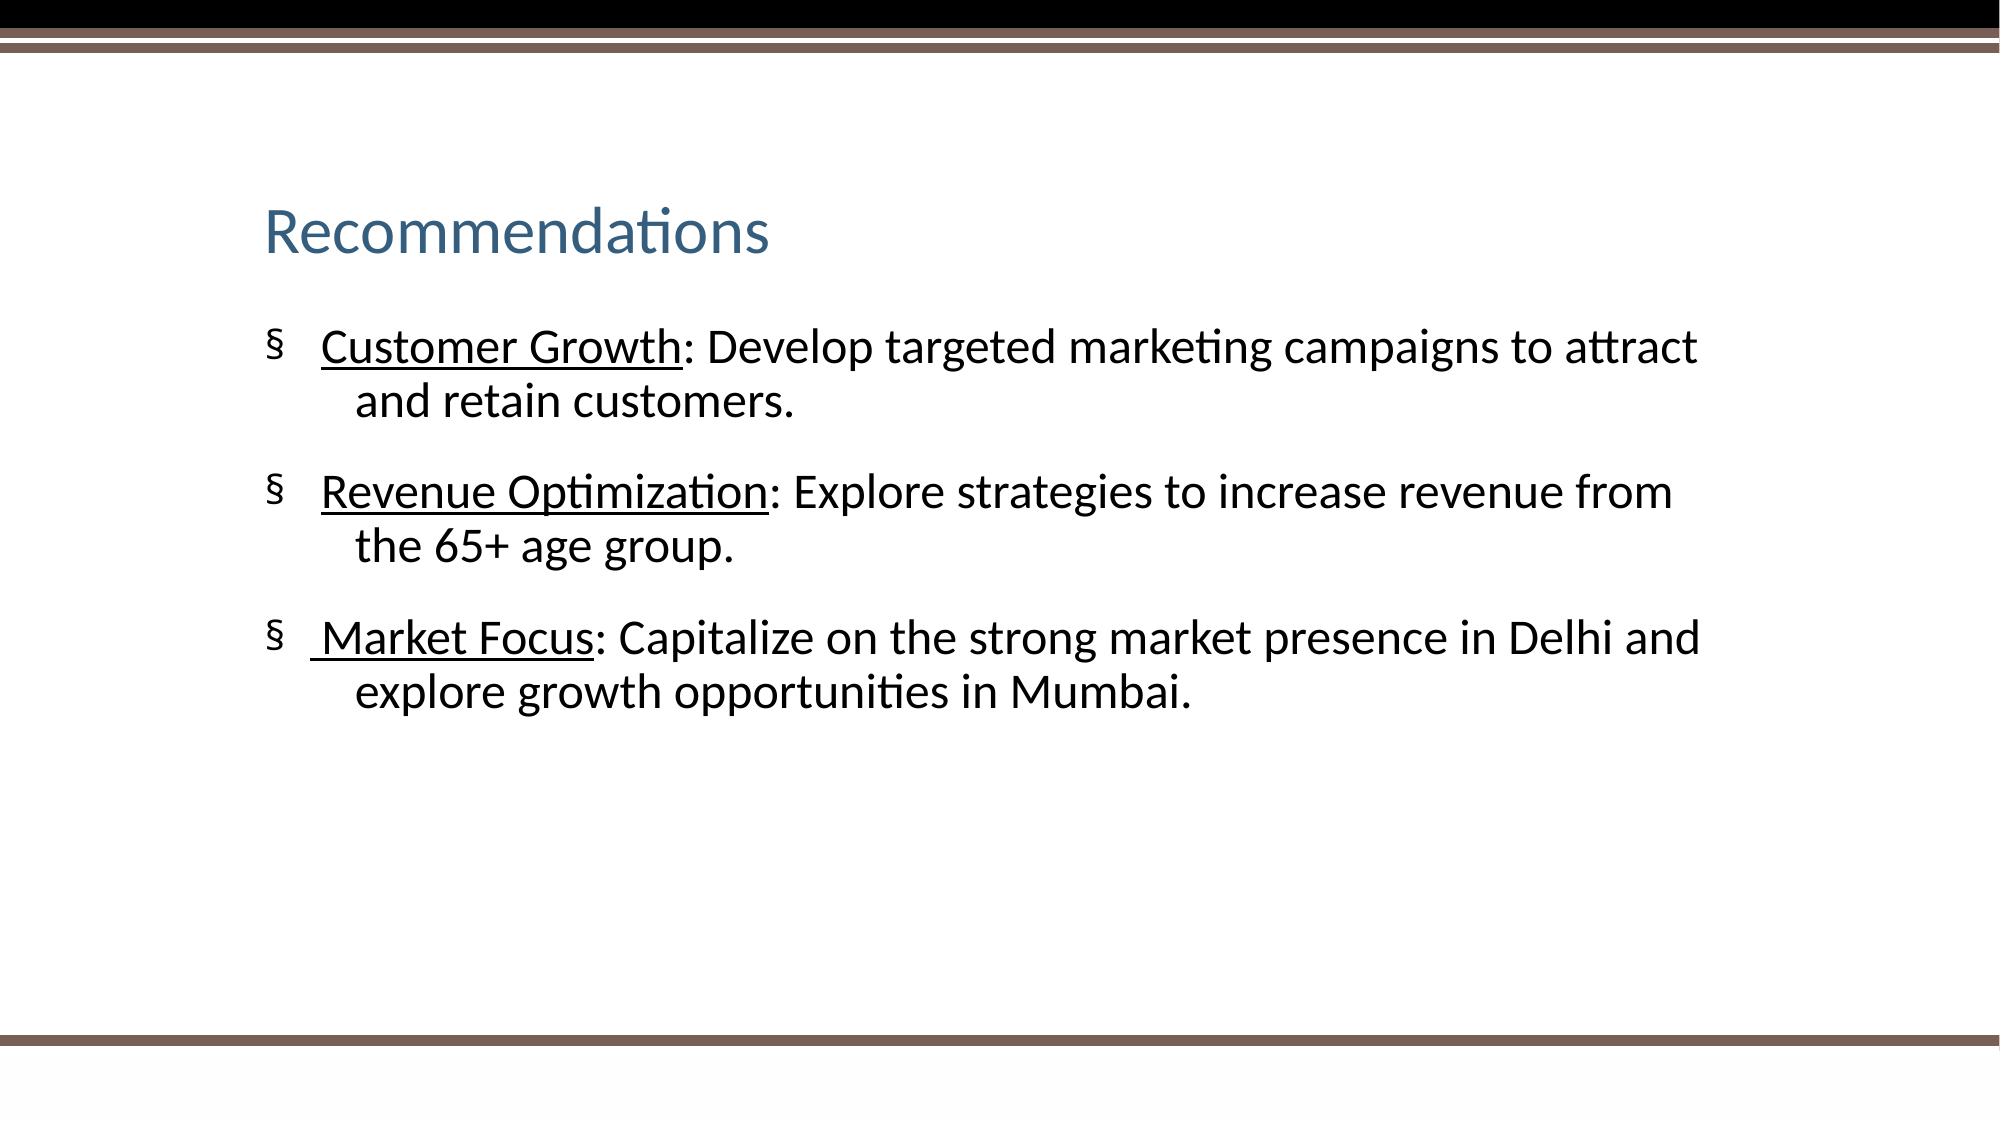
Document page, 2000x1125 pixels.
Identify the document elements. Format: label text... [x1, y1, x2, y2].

title Recommendations [249, 99, 1750, 275]
list Customer Growth: Develop targeted marketing campaigns to attract and retain customers. Revenue Optimization: Explore strategies to increase revenue from the 65+ age group. Market Focus: Capitalize on the strong market presence in Delhi and explore growth opportunities in Mumbai. [249, 312, 1750, 920]
